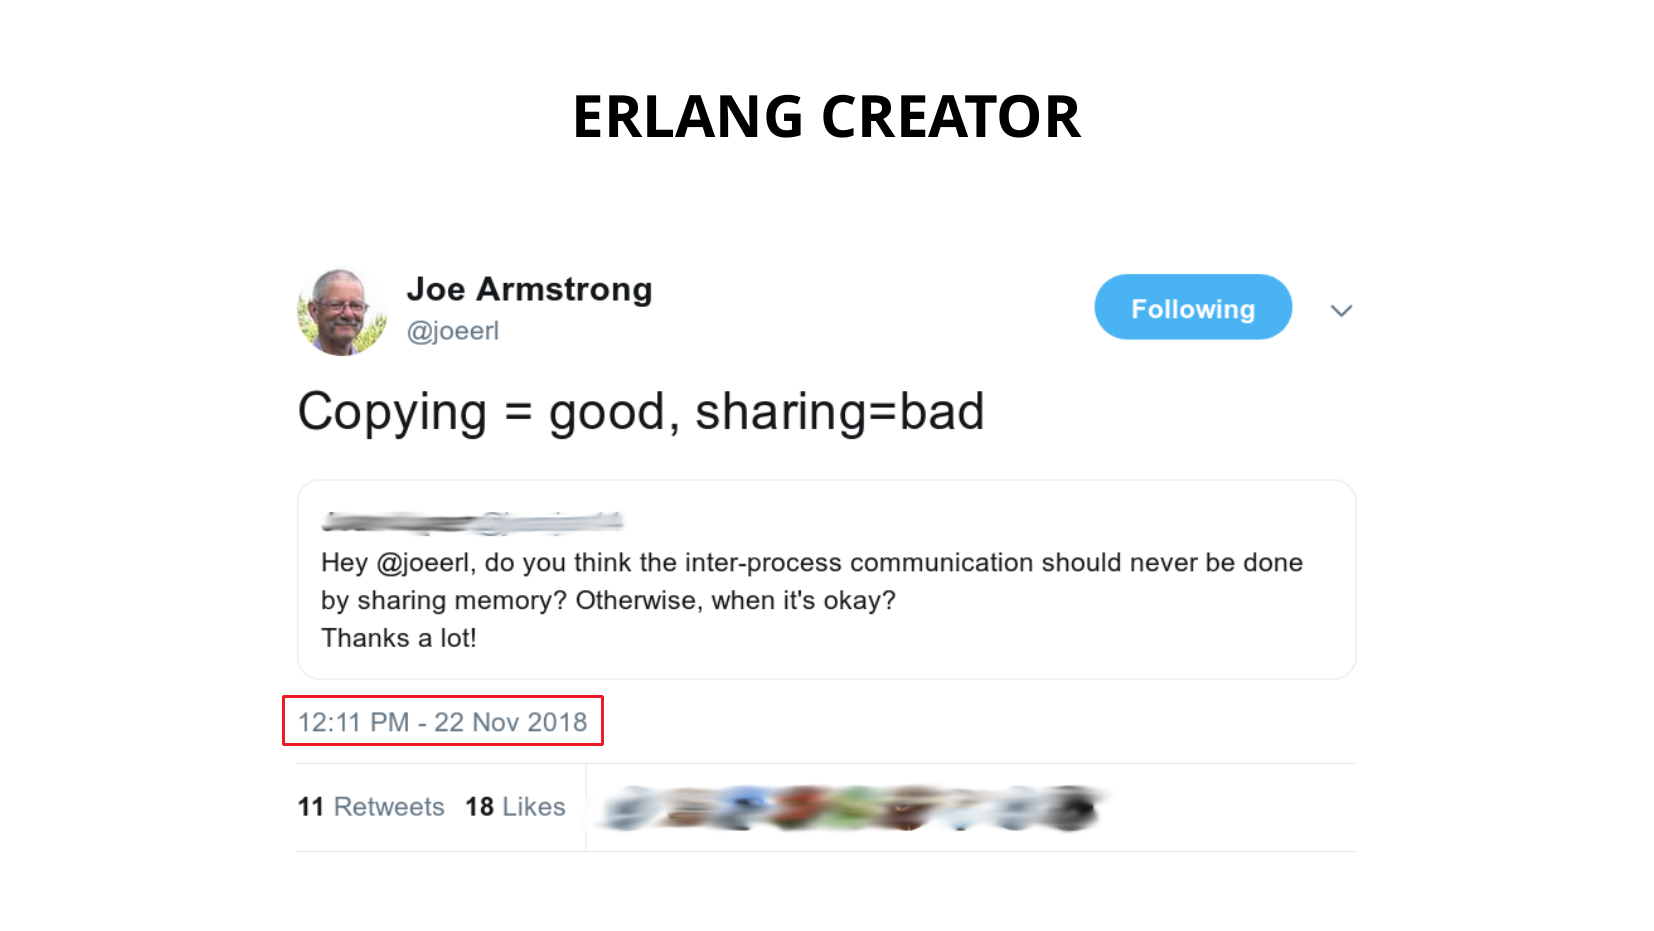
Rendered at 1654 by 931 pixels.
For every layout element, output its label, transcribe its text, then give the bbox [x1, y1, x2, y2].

picture [248, 215, 1406, 875]
title ERLANG CREATOR [82, 36, 1571, 193]
